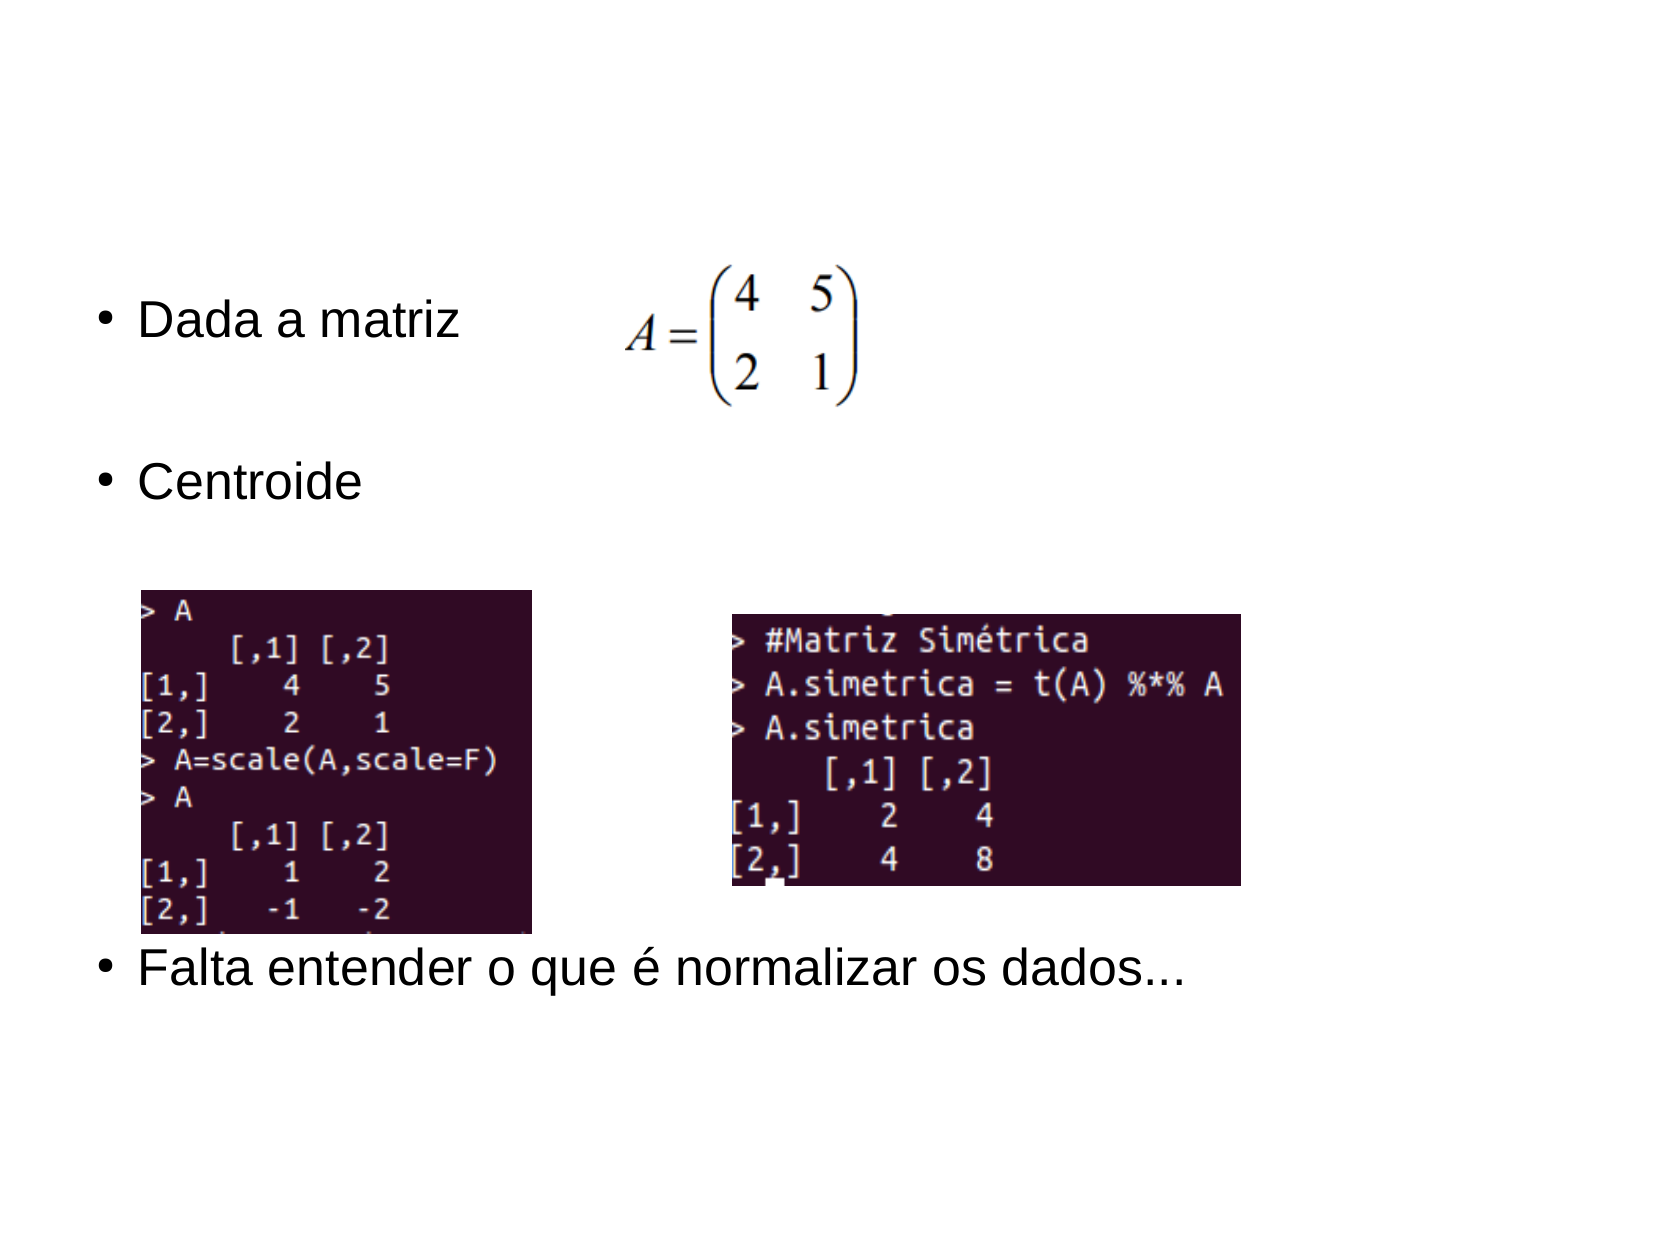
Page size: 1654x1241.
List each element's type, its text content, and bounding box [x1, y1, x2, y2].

list Dada a matriz Centroide Falta entender o que é normalizar os dados... [82, 290, 1571, 1010]
picture [732, 614, 1241, 886]
picture [141, 590, 532, 934]
picture [625, 262, 892, 426]
